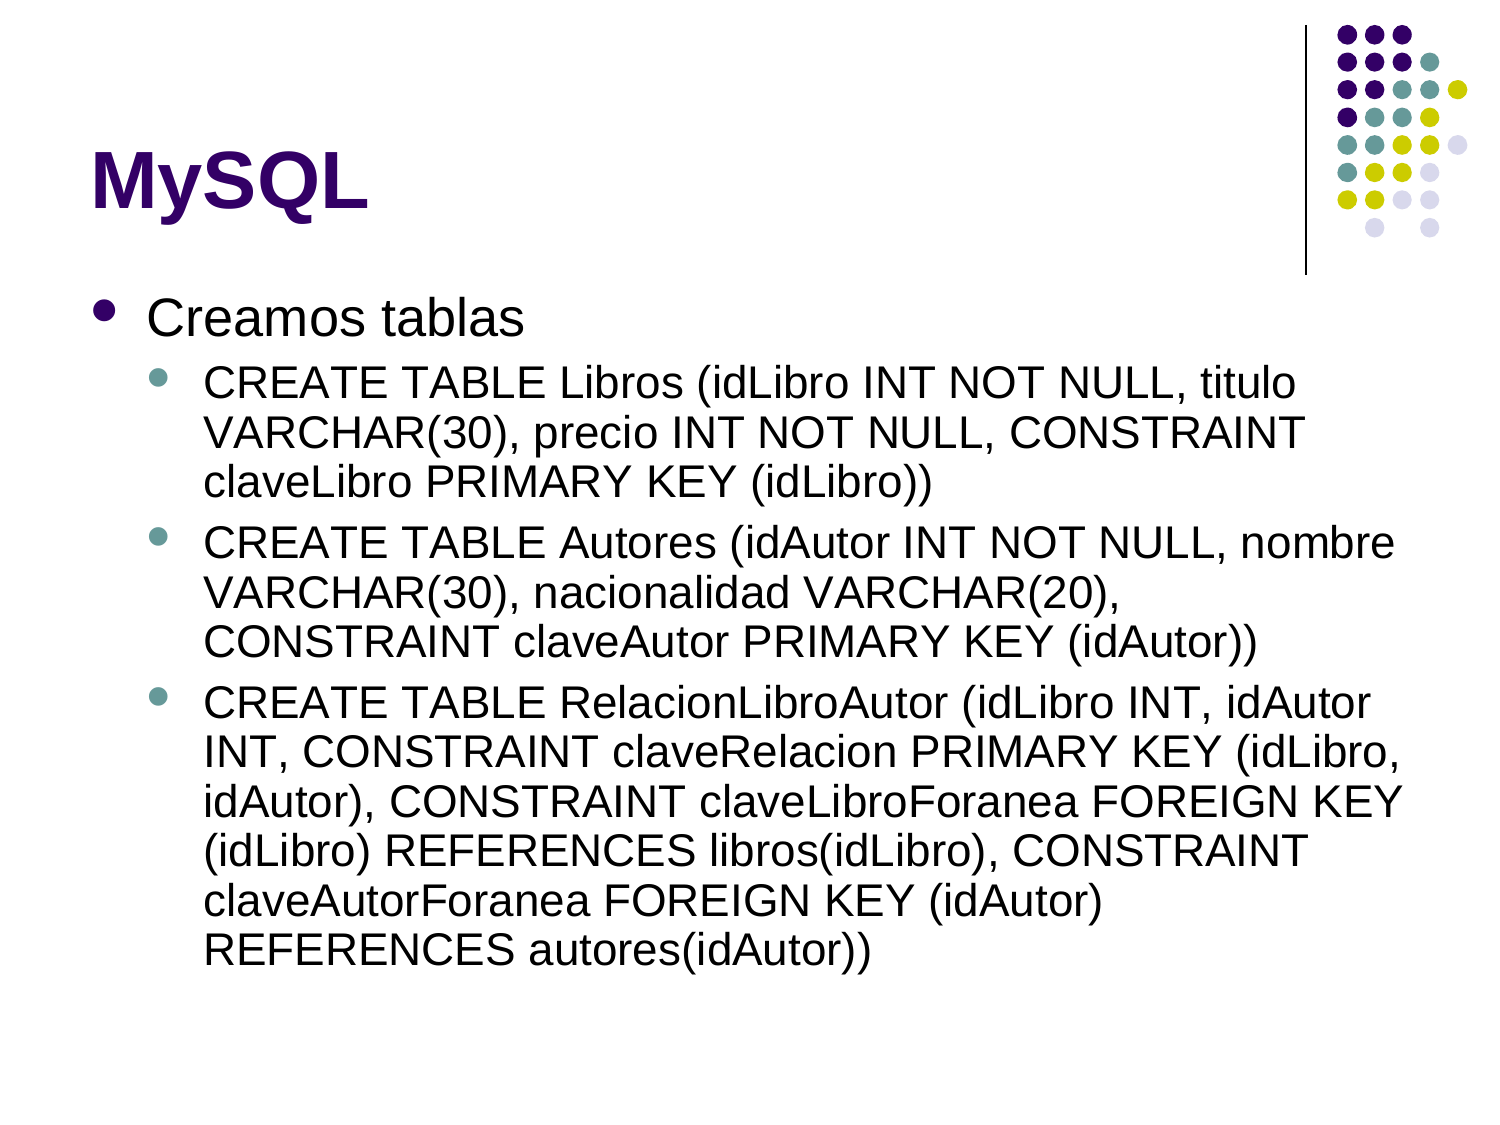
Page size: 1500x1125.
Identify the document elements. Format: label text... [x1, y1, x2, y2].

list Creamos tablas CREATE TABLE Libros (idLibro INT NOT NULL, titulo VARCHAR(30), precio INT NOT NULL, CONSTRAINT claveLibro PRIMARY KEY (idLibro)) CREATE TABLE Autores (idAutor INT NOT NULL, nombre VARCHAR(30), nacionalidad VARCHAR(20), CONSTRAINT claveAutor PRIMARY KEY (idAutor)) CREATE TABLE RelacionLibroAutor (idLibro INT, idAutor INT, CONSTRAINT claveRelacion PRIMARY KEY (idLibro, idAutor), CONSTRAINT claveLibroForanea FOREIGN KEY (idLibro) REFERENCES libros(idLibro), CONSTRAINT claveAutorForanea FOREIGN KEY (idAutor) REFERENCES autores(idAutor)) [75, 282, 1426, 1006]
title MySQL [74, 20, 1313, 233]
